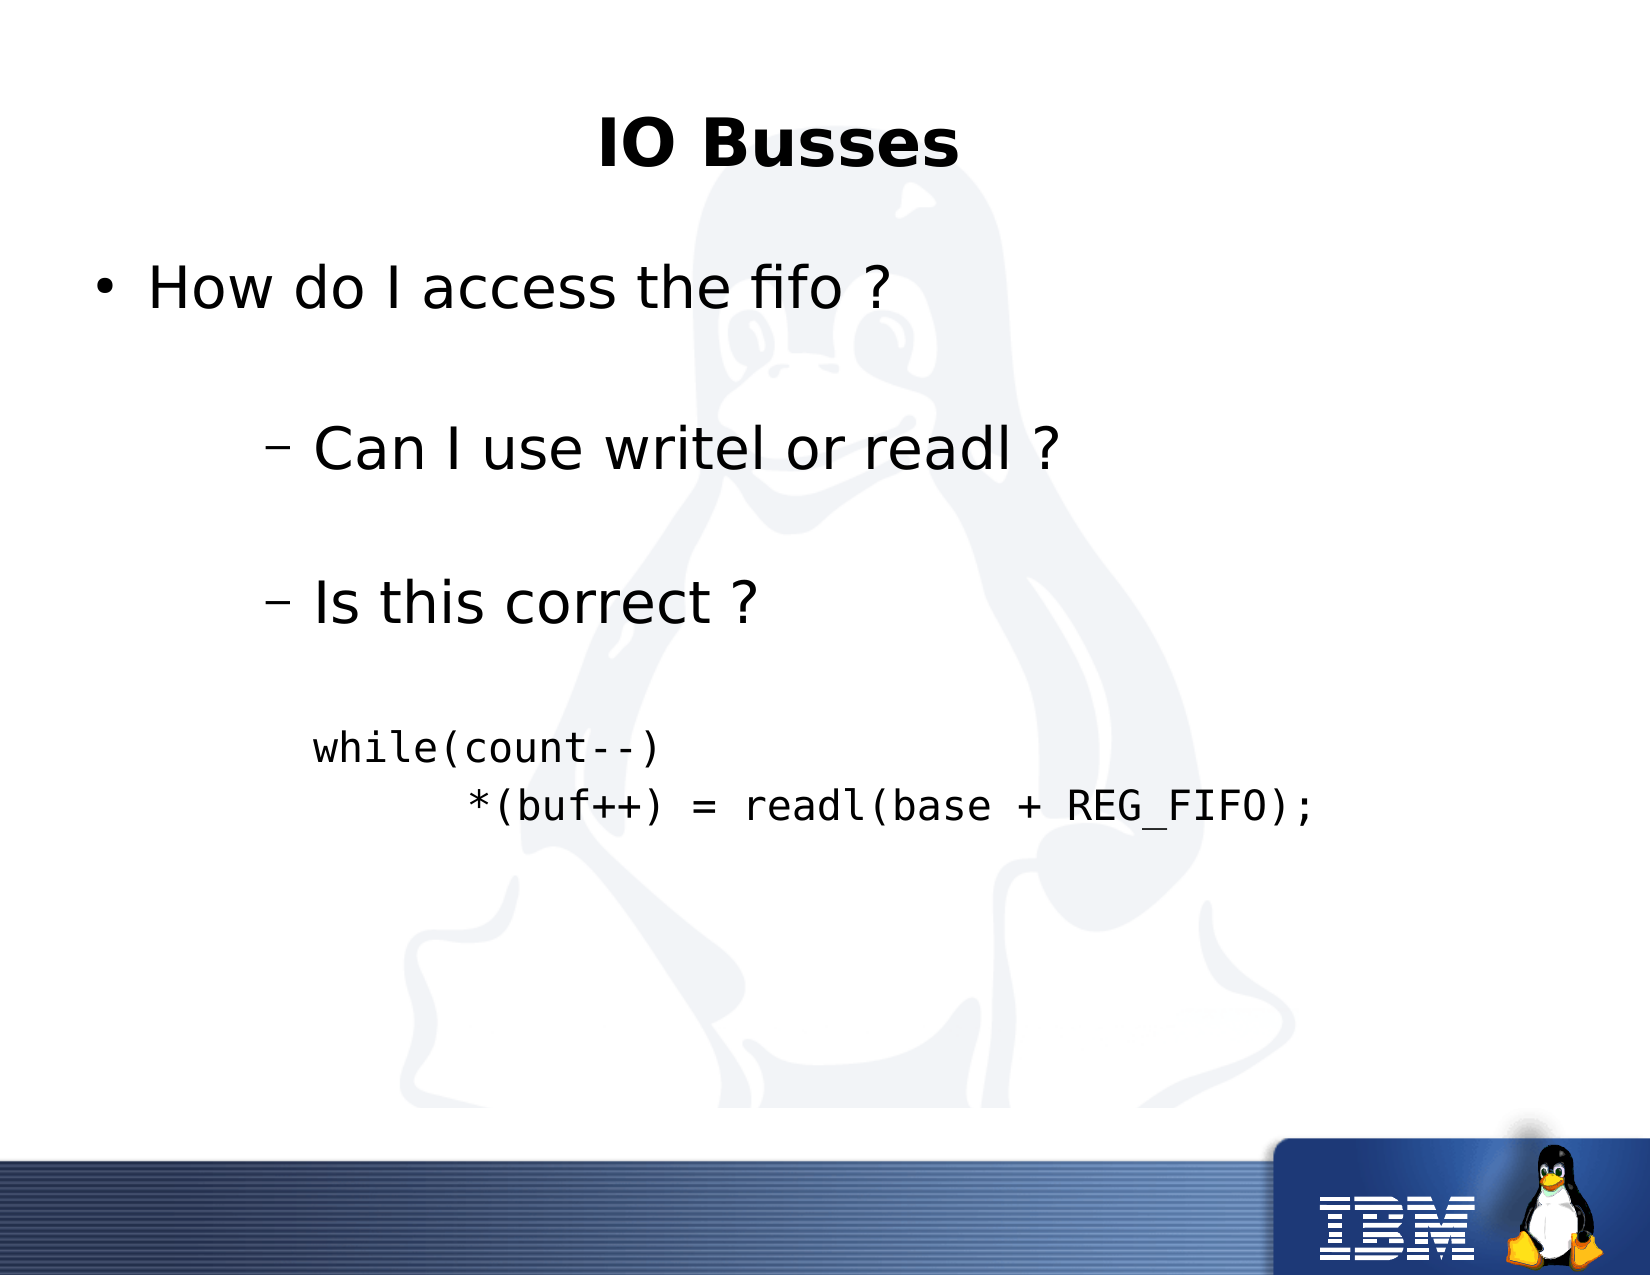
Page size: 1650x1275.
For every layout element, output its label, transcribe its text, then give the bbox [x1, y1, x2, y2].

list How do I access the fifo ? Can I use writel or readl ? Is this correct ? while(count--) *(buf++) = readl(base + REG_FIFO); [76, 253, 1457, 1147]
title IO Busses [76, 76, 1457, 211]
